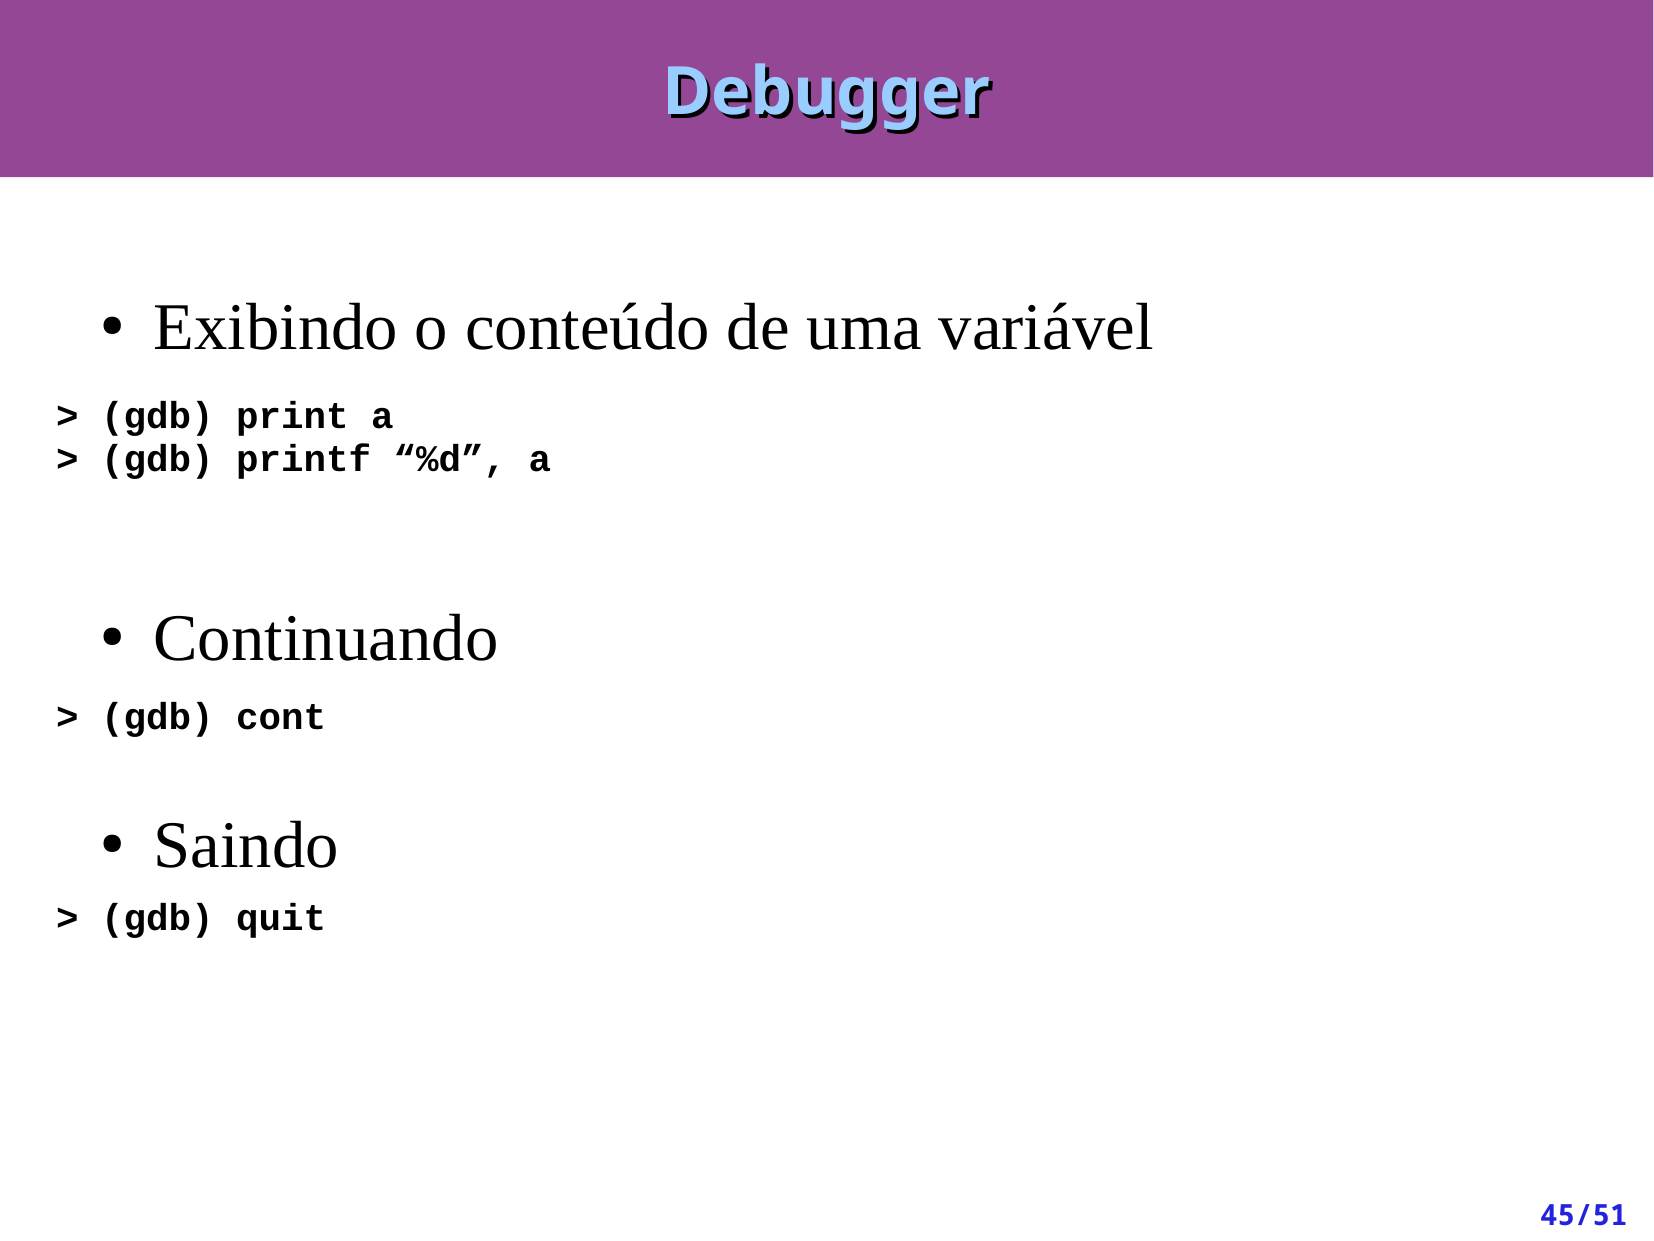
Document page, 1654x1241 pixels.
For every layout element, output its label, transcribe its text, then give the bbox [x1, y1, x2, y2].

text_box > (gdb) cont [41, 691, 827, 792]
text_box > (gdb) print a > (gdb) printf “%d”, a [41, 389, 827, 491]
list Exibindo o conteúdo de uma variável Continuando Saindo [82, 290, 1571, 1109]
text_box > (gdb) quit [41, 892, 827, 993]
title Debugger [0, 0, 1654, 178]
